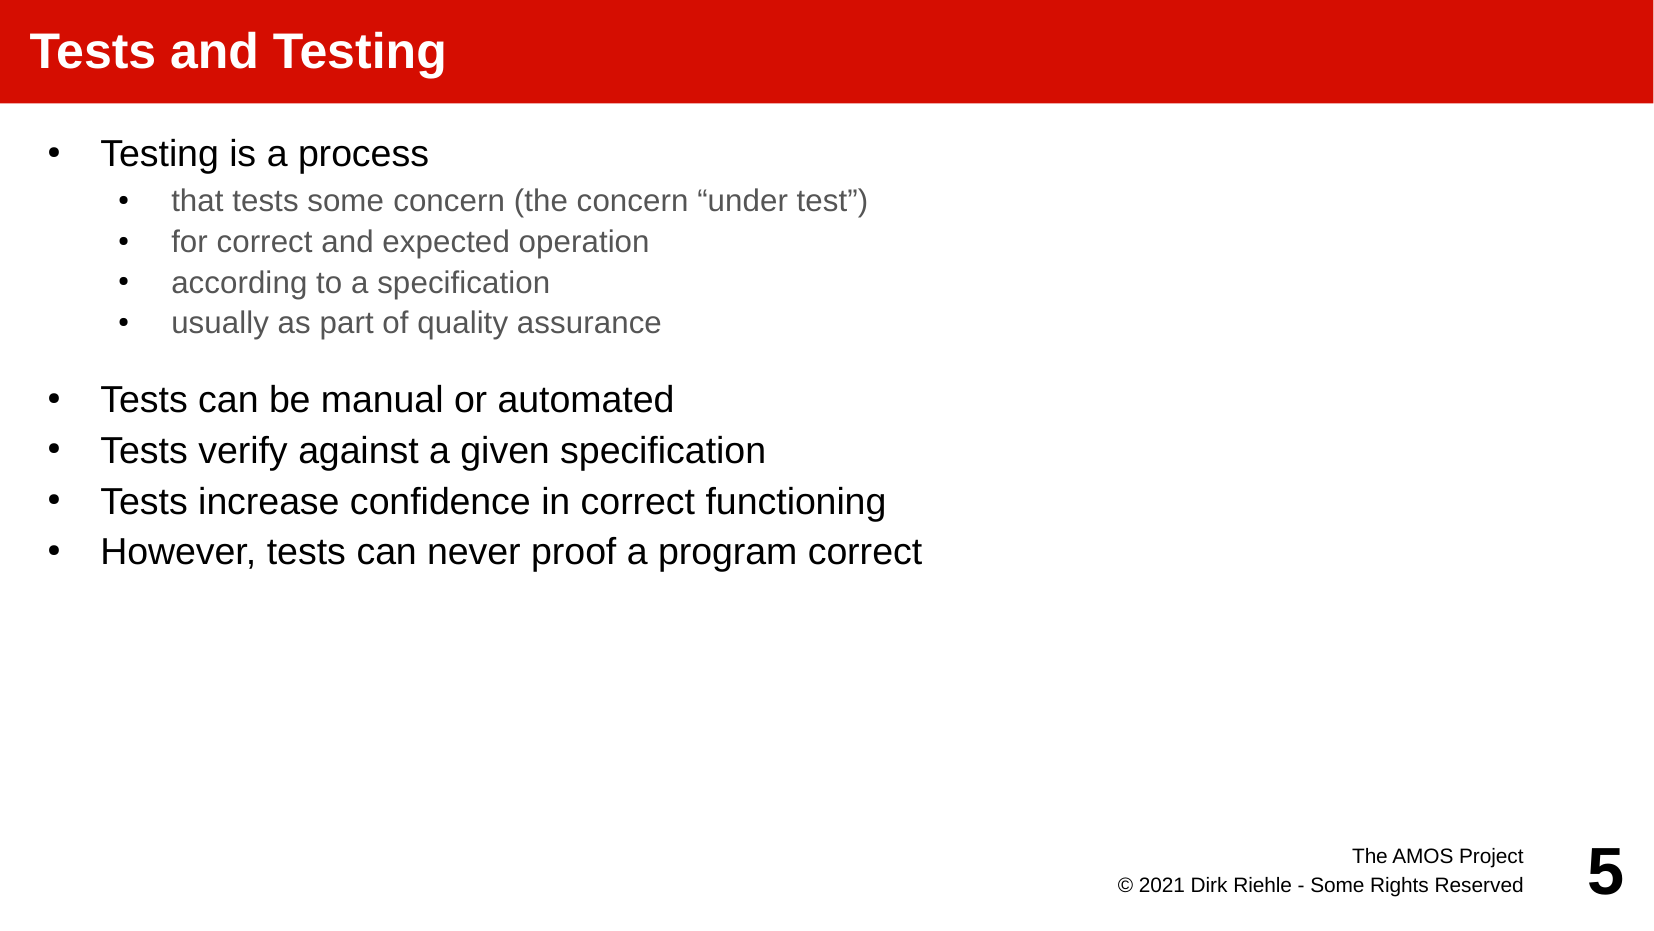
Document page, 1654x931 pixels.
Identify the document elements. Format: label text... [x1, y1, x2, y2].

title Tests and Testing [0, 0, 1654, 104]
list Testing is a process that tests some concern (the concern “under test”) for correct and expected operation according to a specification usually as part of quality assurance Tests can be manual or automated Tests verify against a given specification Tests increase confidence in correct functioning However, tests can never proof a program correct [29, 132, 1625, 813]
